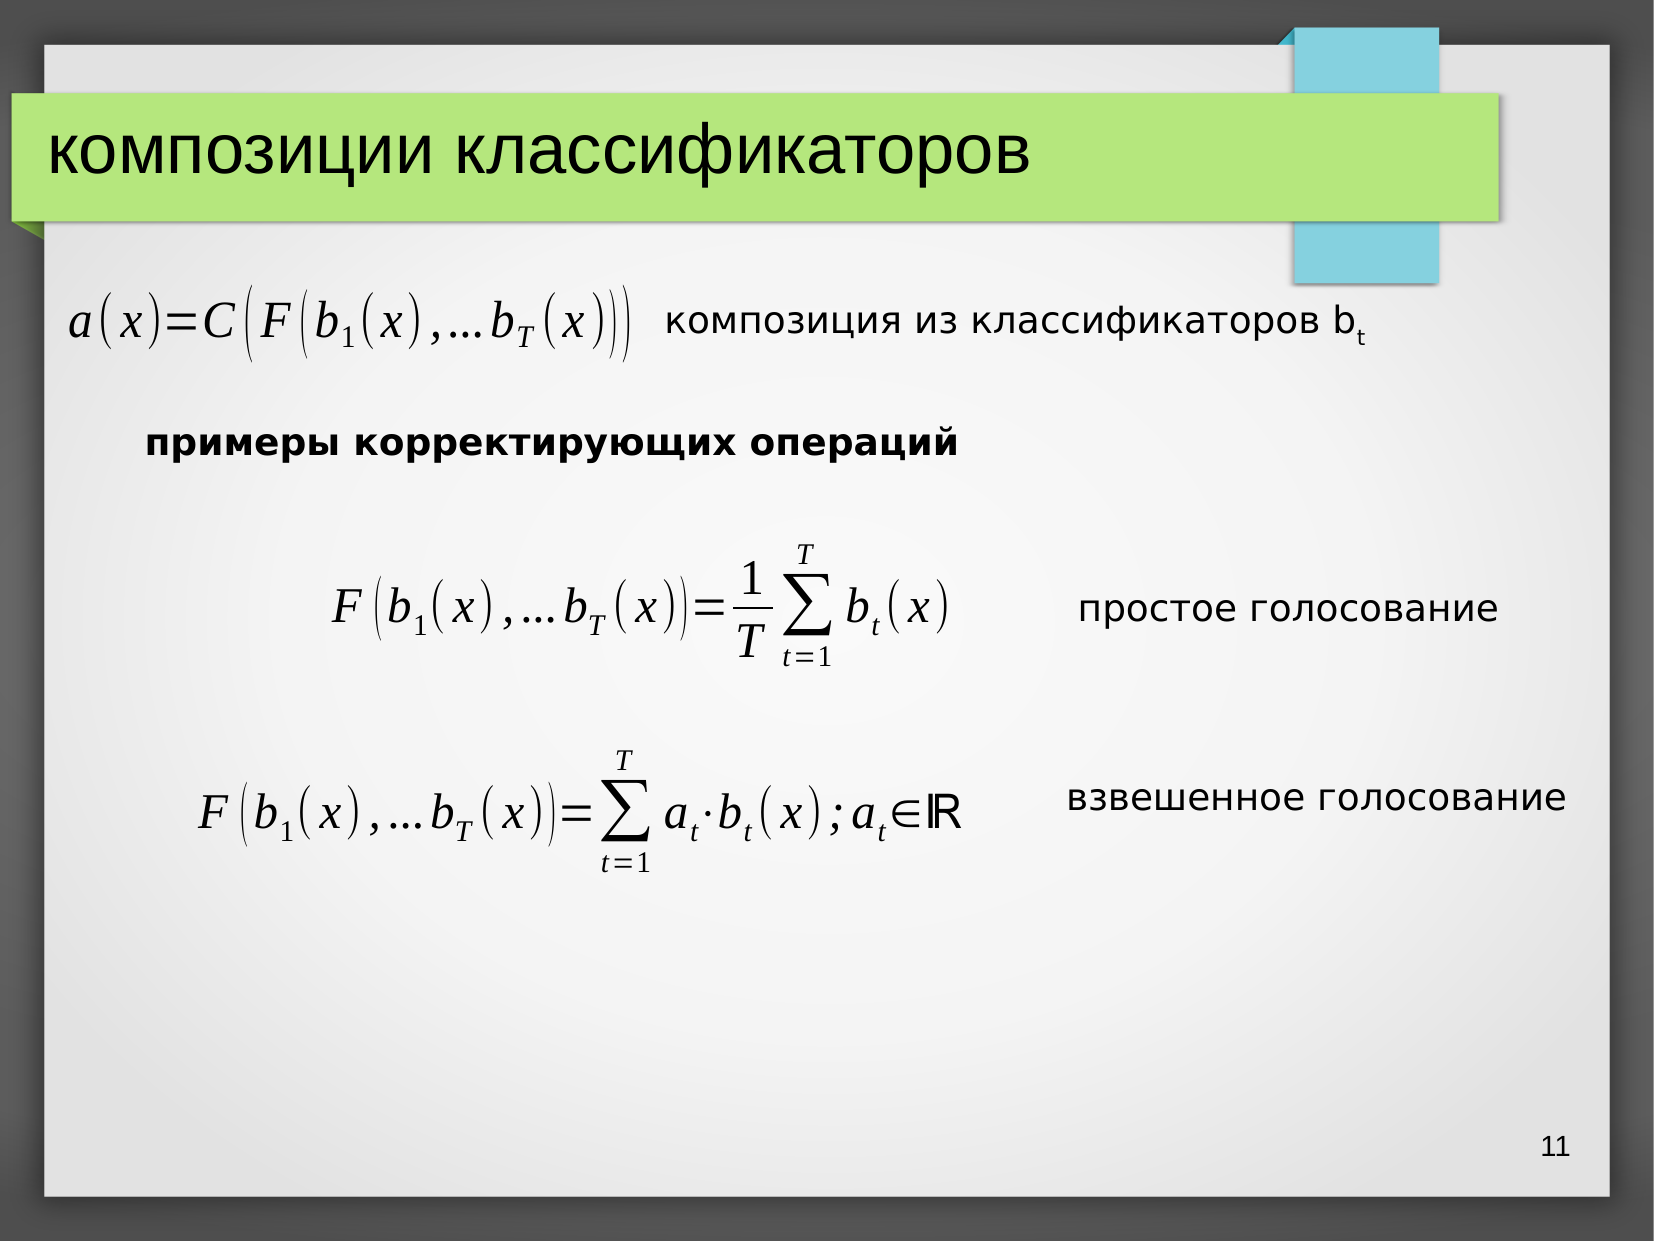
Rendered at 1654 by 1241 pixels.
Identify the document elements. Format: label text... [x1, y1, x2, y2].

text_box примеры корректирующих операций [129, 413, 1300, 485]
chart [188, 744, 971, 880]
picture [0, 0, 1654, 1241]
text_box композиция из классификаторов bt [649, 291, 1453, 359]
chart [60, 282, 638, 367]
title композиции классификаторов [47, 109, 1501, 189]
text_box простое голосование [1062, 579, 1560, 638]
text_box взвешенное голосование [1051, 768, 1595, 851]
chart [322, 537, 957, 674]
